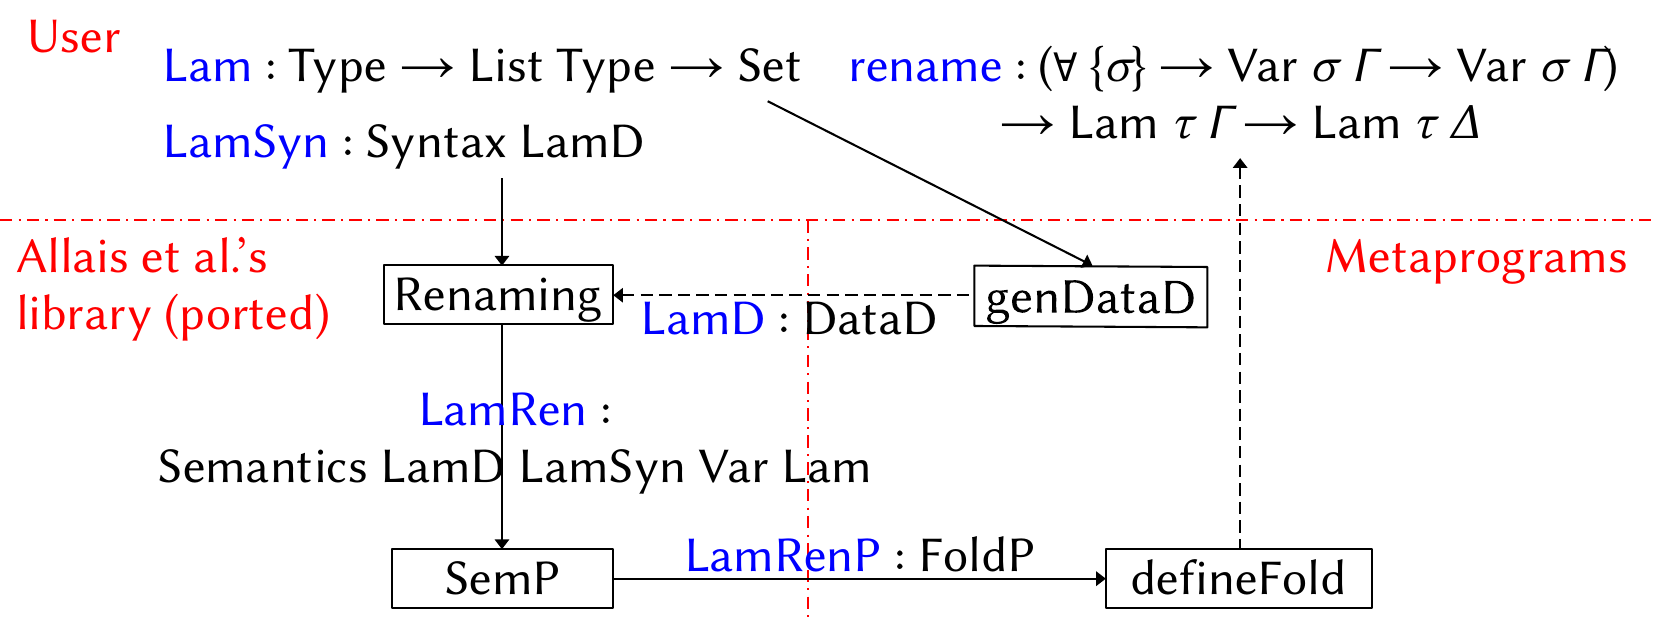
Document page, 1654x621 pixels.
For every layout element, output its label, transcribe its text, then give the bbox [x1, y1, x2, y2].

text_box rename : (∀ {σ} → Var σ Γ → Var σ Γ) → Lam τ Γ → Lam τ Δ [826, 29, 1654, 159]
text_box Metaprograms [1299, 220, 1654, 296]
text_box User [0, 0, 148, 72]
text_box SemP [392, 549, 613, 609]
text_box LamRenP : FoldP [669, 519, 1065, 592]
text_box LamD : DataD [612, 282, 967, 355]
text_box Renaming [383, 264, 614, 324]
text_box LamSyn : Syntax LamD [147, 105, 739, 179]
text_box defineFold [1105, 549, 1372, 609]
text_box Lam : Type → List Type → Set [147, 29, 821, 102]
text_box genDataD [974, 265, 1208, 328]
text_box Allais et al.’s library (ported) [1, 220, 355, 355]
text_box LamRen : Semantics LamD LamSyn Var Lam [109, 373, 920, 502]
text_box rename : (∀ {σ} → Var σ Γ → Var σ Γ) → Lam τ Γ → Lam τ Δ [826, 133, 877, 159]
